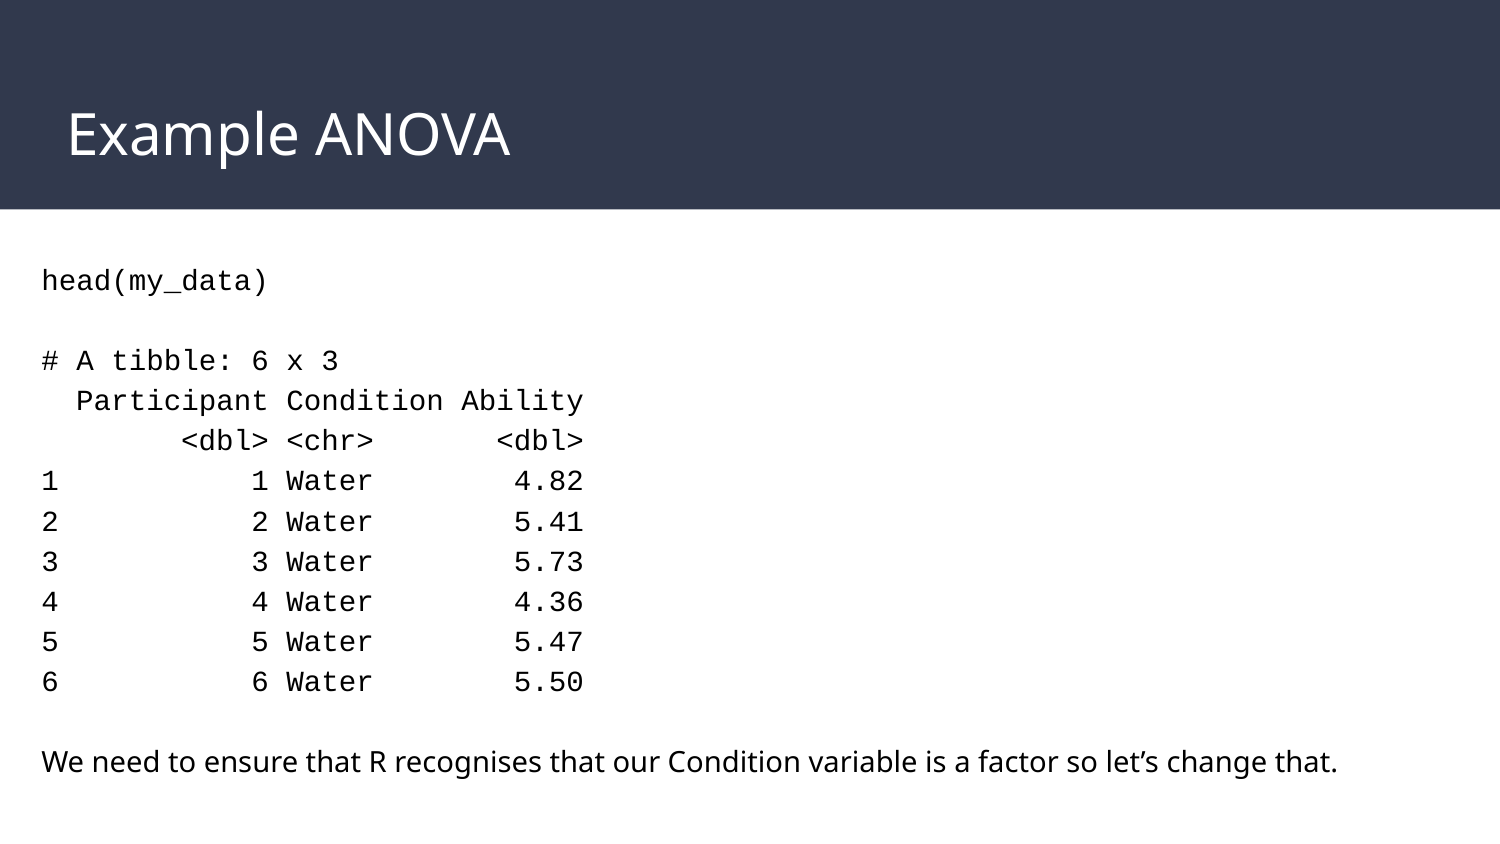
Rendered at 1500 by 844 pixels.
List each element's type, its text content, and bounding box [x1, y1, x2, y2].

text_box head(my_data) # A tibble: 6 x 3 Participant Condition Ability <dbl> <chr> <dbl> 1 1 Water 4.82 2 2 Water 5.41 3 3 Water 5.73 4 4 Water 4.36 5 5 Water 5.47 6 6 Water 5.50 We need to ensure that R recognises that our Condition variable is a factor so let’s change that. [26, 240, 1462, 823]
title Example ANOVA [51, 82, 1449, 185]
